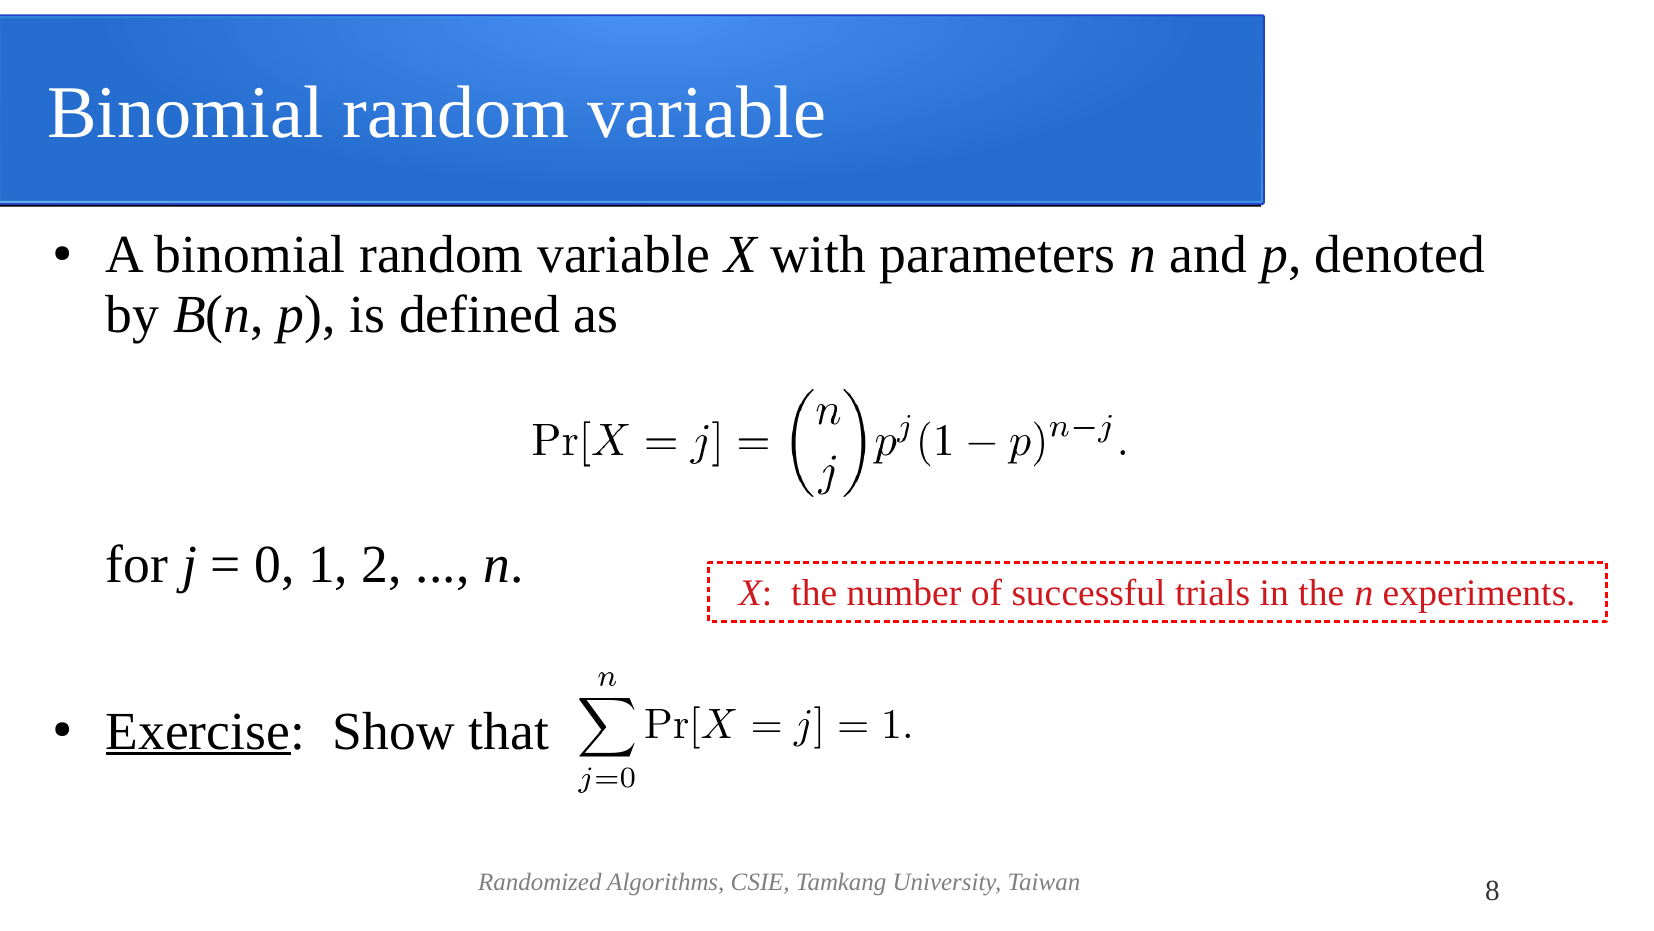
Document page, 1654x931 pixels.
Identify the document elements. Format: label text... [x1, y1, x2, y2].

text_box X: the number of successful trials in the n experiments. [708, 562, 1607, 622]
picture [578, 672, 910, 793]
picture [532, 389, 1125, 497]
list A binomial random variable X with parameters n and p, denoted by B(n, p), is defined as for j = 0, 1, 2, ..., n. Exercise: Show that [35, 224, 1524, 764]
title Binomial random variable [47, 35, 1199, 189]
